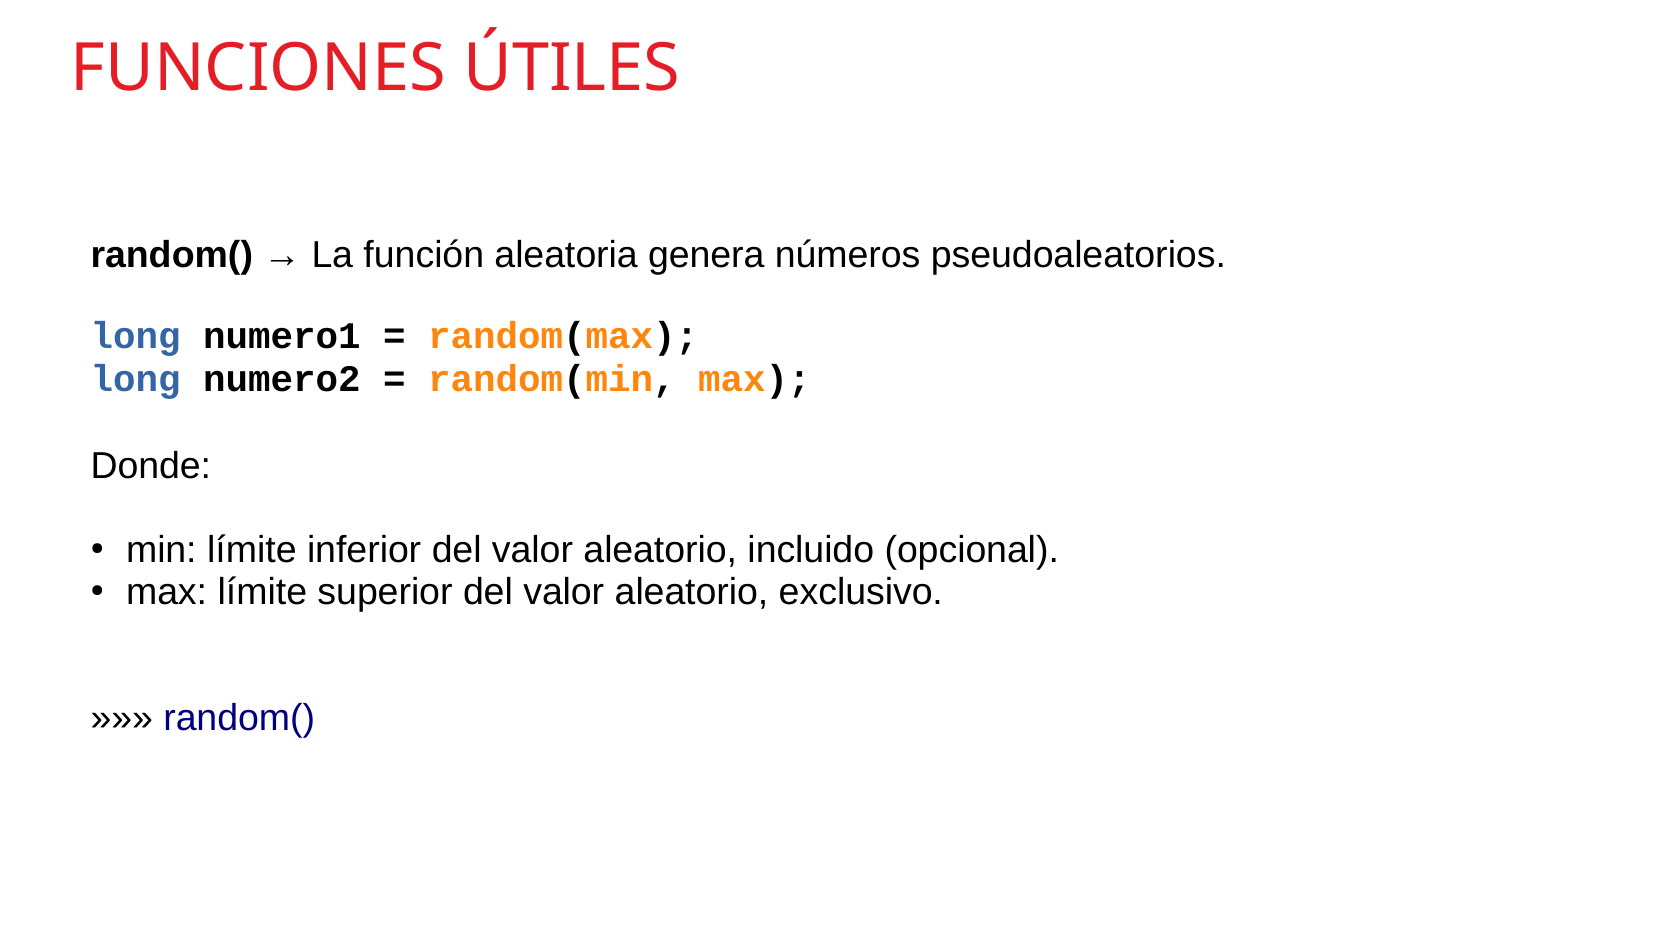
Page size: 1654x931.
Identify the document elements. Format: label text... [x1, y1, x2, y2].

title FUNCIONES ÚTILES [70, 11, 1347, 118]
text_box random() → La función aleatoria genera números pseudoaleatorios. long numero1 = random(max); long numero2 = random(min, max); Donde: min: límite inferior del valor aleatorio, incluido (opcional). max: límite superior del valor aleatorio, exclusivo. »»» random() [75, 225, 1578, 747]
